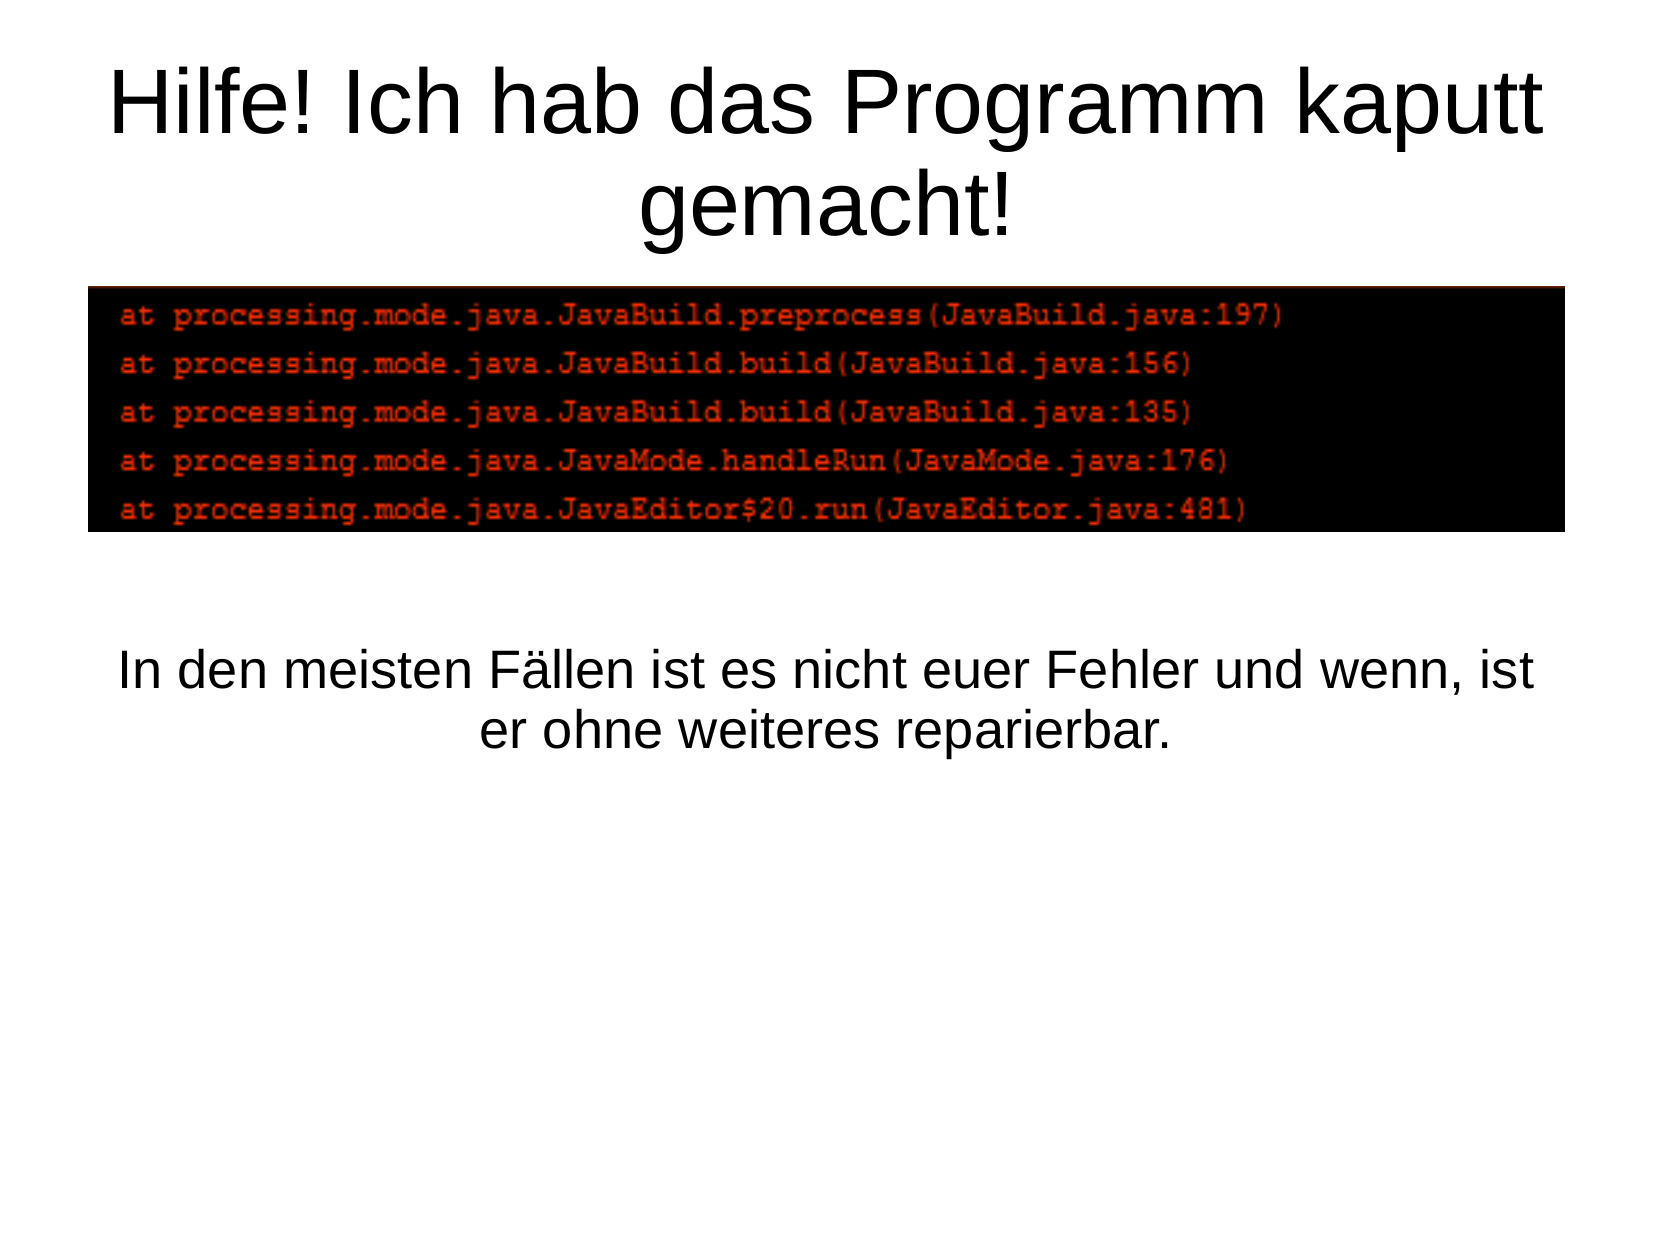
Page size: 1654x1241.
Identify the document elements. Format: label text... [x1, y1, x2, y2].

title Hilfe! Ich hab das Programm kaputt gemacht! [82, 49, 1571, 257]
text_box In den meisten Fällen ist es nicht euer Fehler und wenn, ist er ohne weiteres reparierbar. [88, 631, 1565, 768]
picture [88, 286, 1565, 532]
